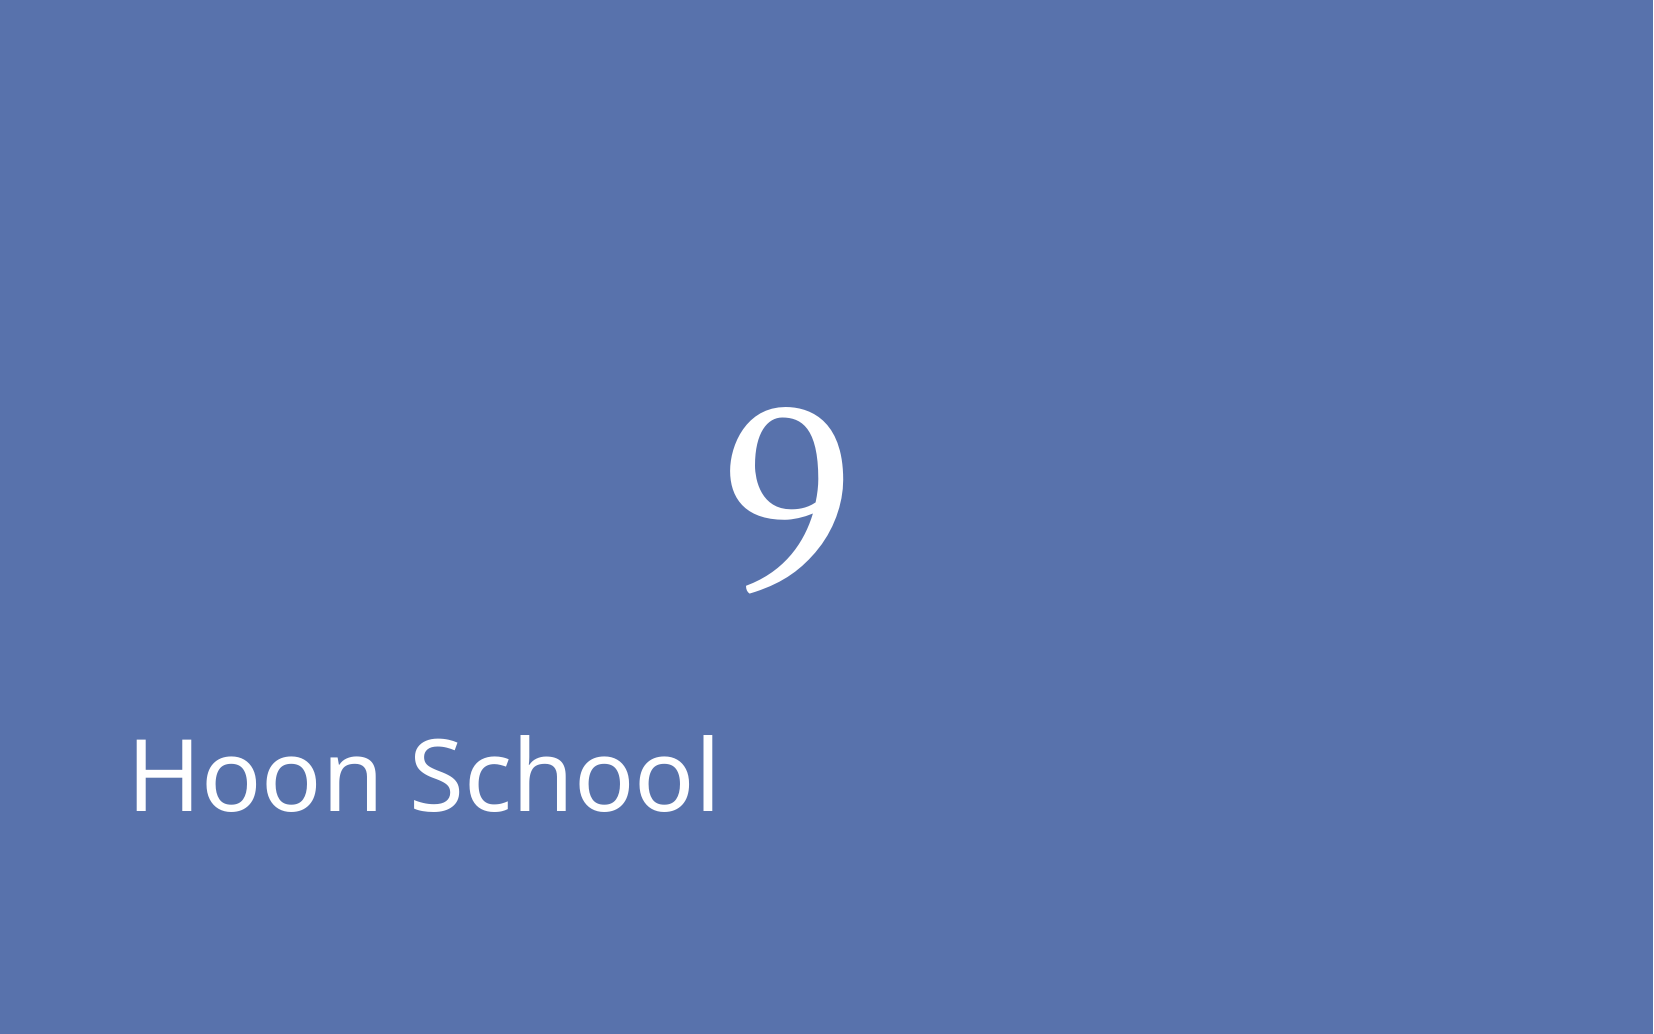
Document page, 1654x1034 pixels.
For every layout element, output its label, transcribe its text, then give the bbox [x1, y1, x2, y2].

text_box  [487, 262, 1088, 638]
text_box Hoon School [112, 696, 1538, 952]
